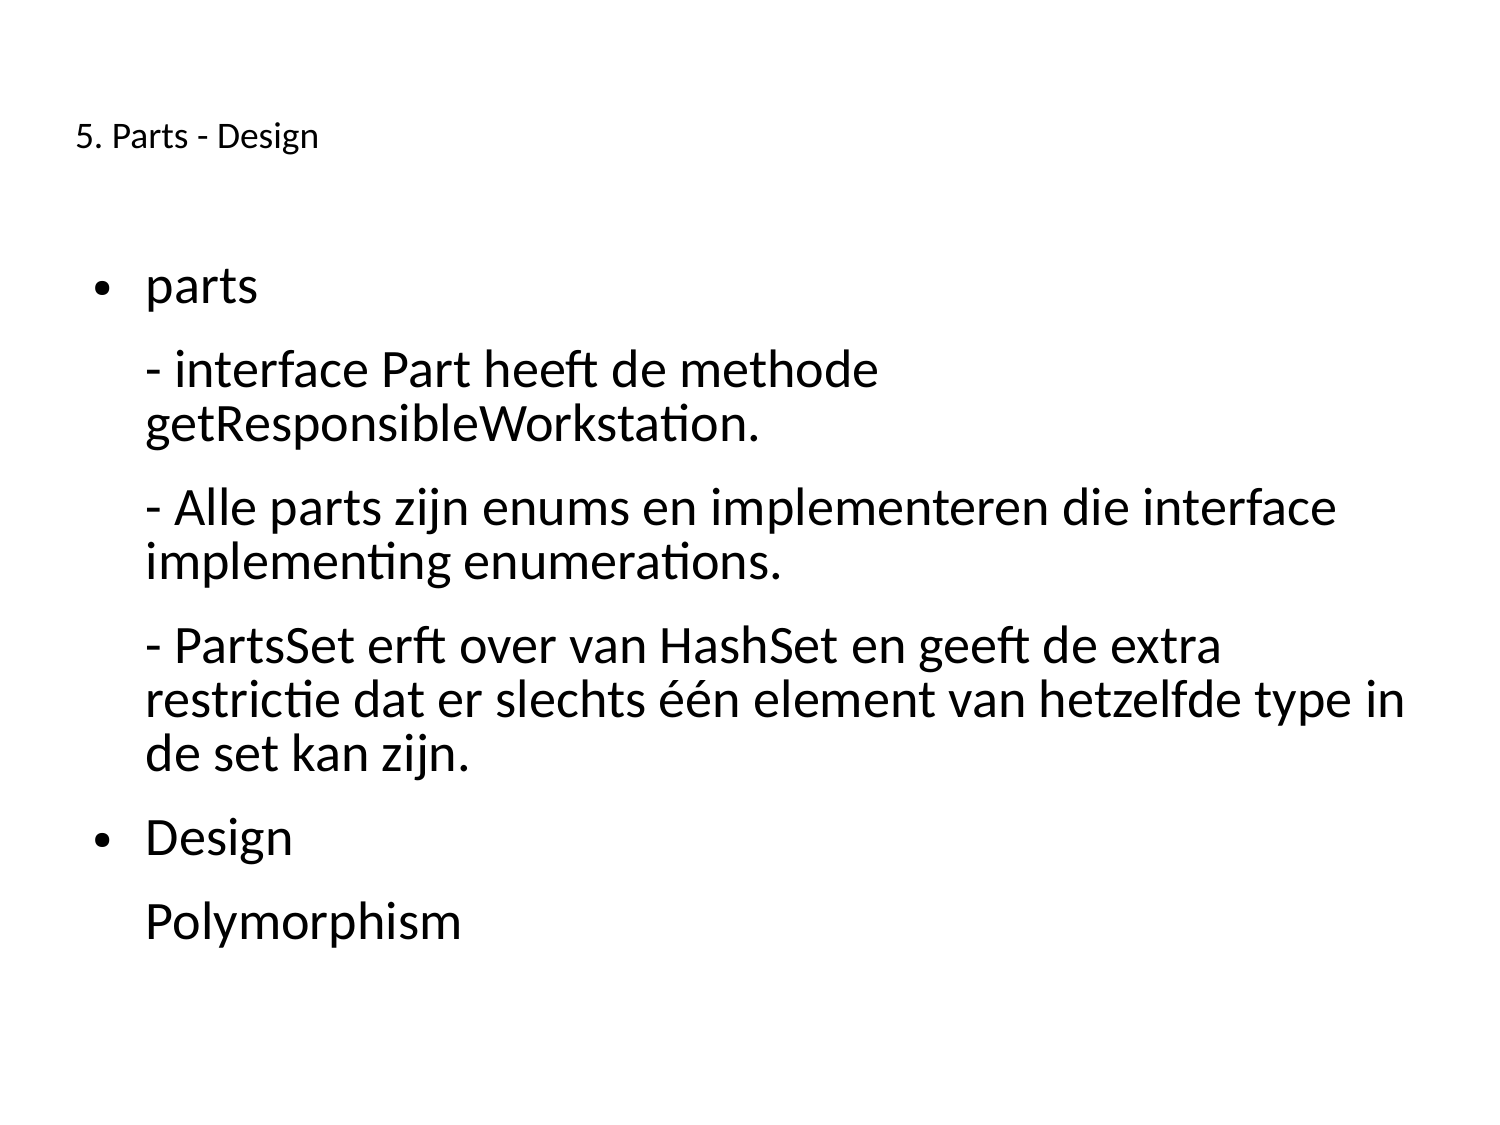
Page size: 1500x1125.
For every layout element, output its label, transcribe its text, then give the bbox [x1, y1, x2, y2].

list parts - interface Part heeft de methode getResponsibleWorkstation. - Alle parts zijn enums en implementeren die interface implementing enumerations. - PartsSet erft over van HashSet en geeft de extra restrictie dat er slechts één element van hetzelfde type in de set kan zijn. Design Polymorphism [75, 262, 1425, 1016]
title 5. Parts - Design [75, 45, 1425, 233]
